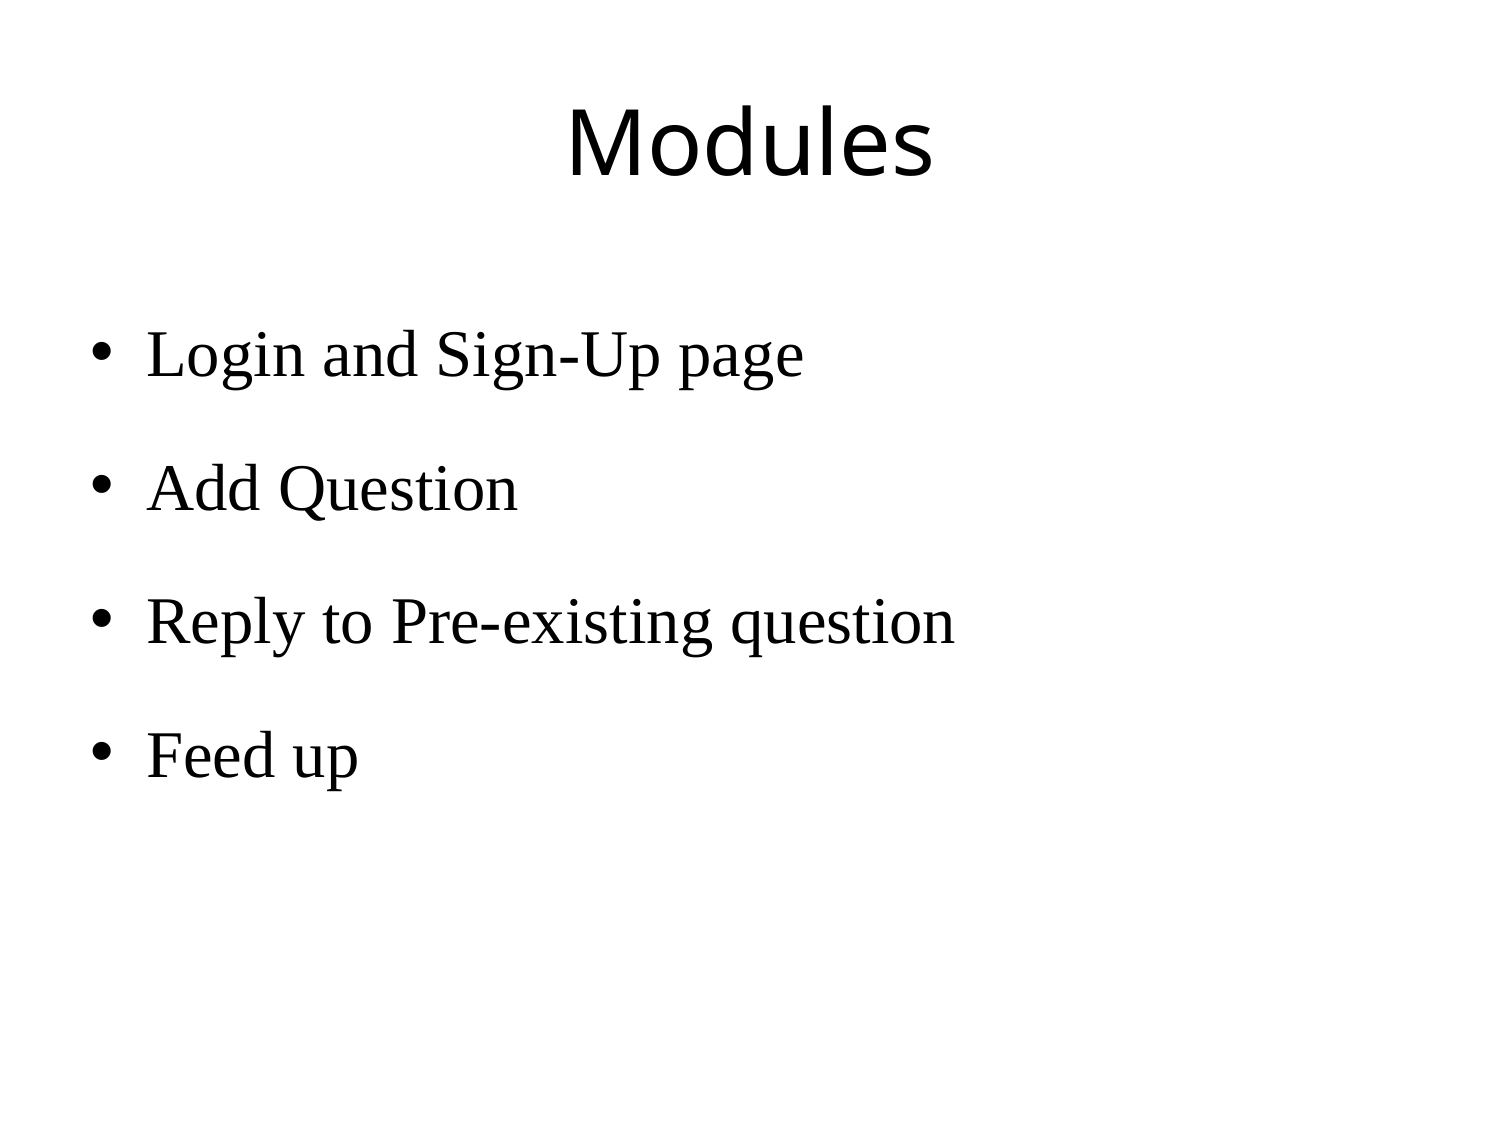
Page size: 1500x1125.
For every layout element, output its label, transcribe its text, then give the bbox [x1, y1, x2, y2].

title Modules [75, 45, 1425, 233]
list Login and Sign-Up page Add Question Reply to Pre-existing question Feed up [75, 262, 1425, 1005]
